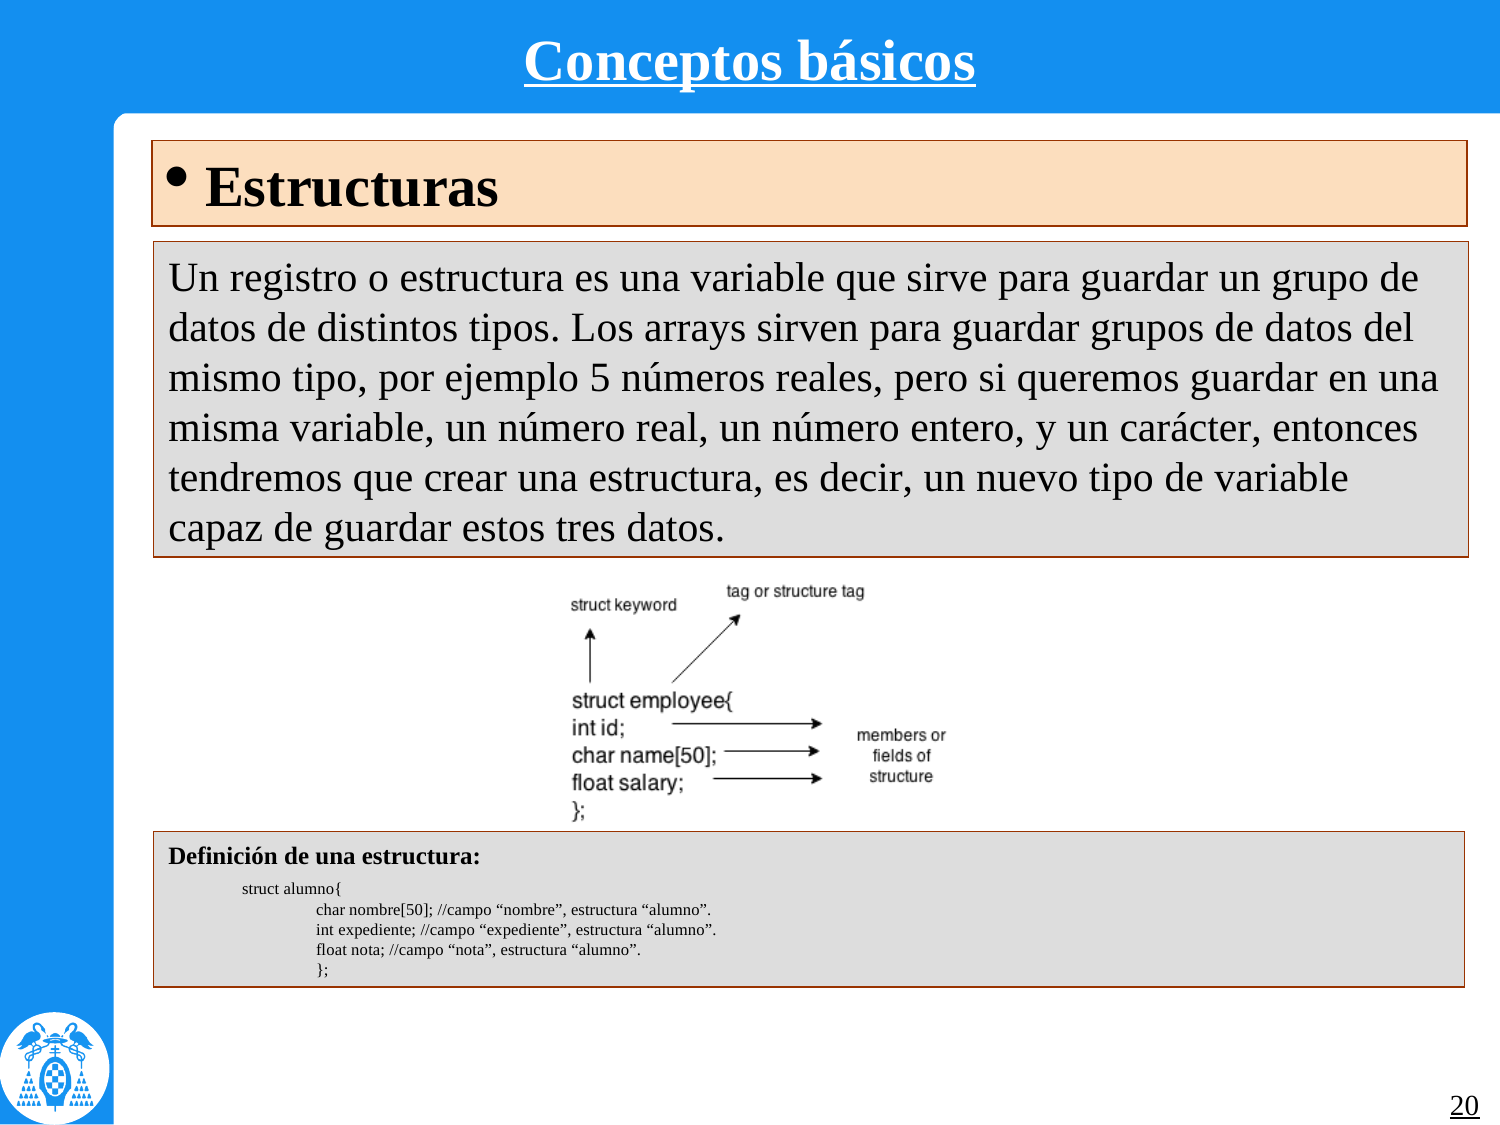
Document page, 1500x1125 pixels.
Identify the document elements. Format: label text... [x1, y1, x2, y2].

text_box 30 [1047, 1078, 1495, 1125]
text_box Estructuras [152, 140, 1467, 227]
picture [506, 571, 969, 831]
text_box Conceptos básicos [215, 14, 1285, 101]
picture [15, 1017, 98, 1112]
text_box Un registro o estructura es una variable que sirve para guardar un grupo de datos de distintos tipos. Los arrays sirven para guardar grupos de datos del mismo tipo, por ejemplo 5 números reales, pero si queremos guardar en una misma variable, un número real, un número entero, y un carácter, entonces tendremos que crear una estructura, es decir, un nuevo tipo de variable capaz de guardar estos tres datos. [153, 241, 1469, 558]
text_box Definición de una estructura: struct alumno{ char nombre[50]; //campo “nombre”, estructura “alumno”. int expediente; //campo “expediente”, estructura “alumno”. float nota; //campo “nota”, estructura “alumno”. }; [153, 831, 1465, 987]
